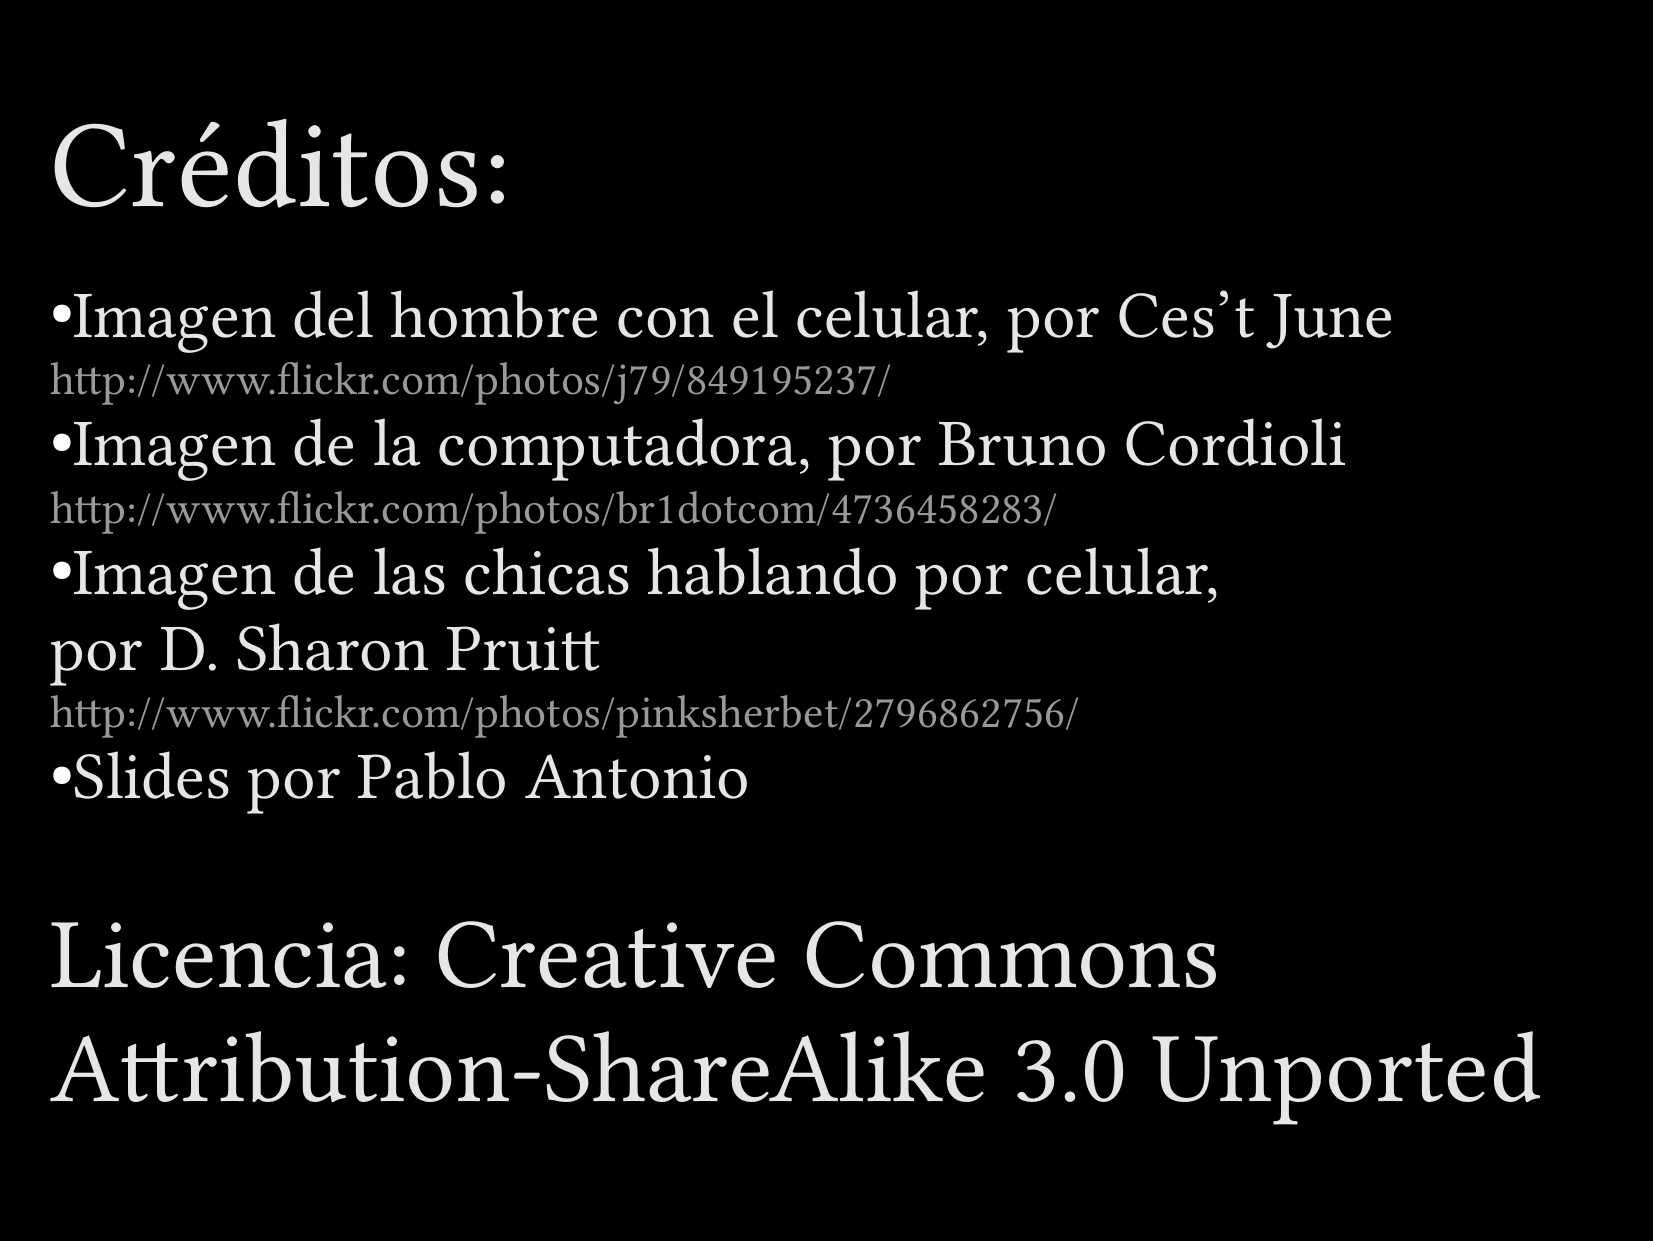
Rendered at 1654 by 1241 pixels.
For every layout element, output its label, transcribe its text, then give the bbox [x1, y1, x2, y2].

text_box Imagen del hombre con el celular, por Ces’t June http://www.flickr.com/photos/j79/849195237/ Imagen de la computadora, por Bruno Cordioli http://www.flickr.com/photos/br1dotcom/4736458283/ Imagen de las chicas hablando por celular, por D. Sharon Pruitt http://www.flickr.com/photos/pinksherbet/2796862756/ Slides por Pablo Antonio [35, 270, 1648, 823]
text_box Créditos: [35, 86, 1648, 245]
text_box Licencia: Creative Commons Attribution-ShareAlike 3.0 Unported [35, 890, 1648, 1241]
